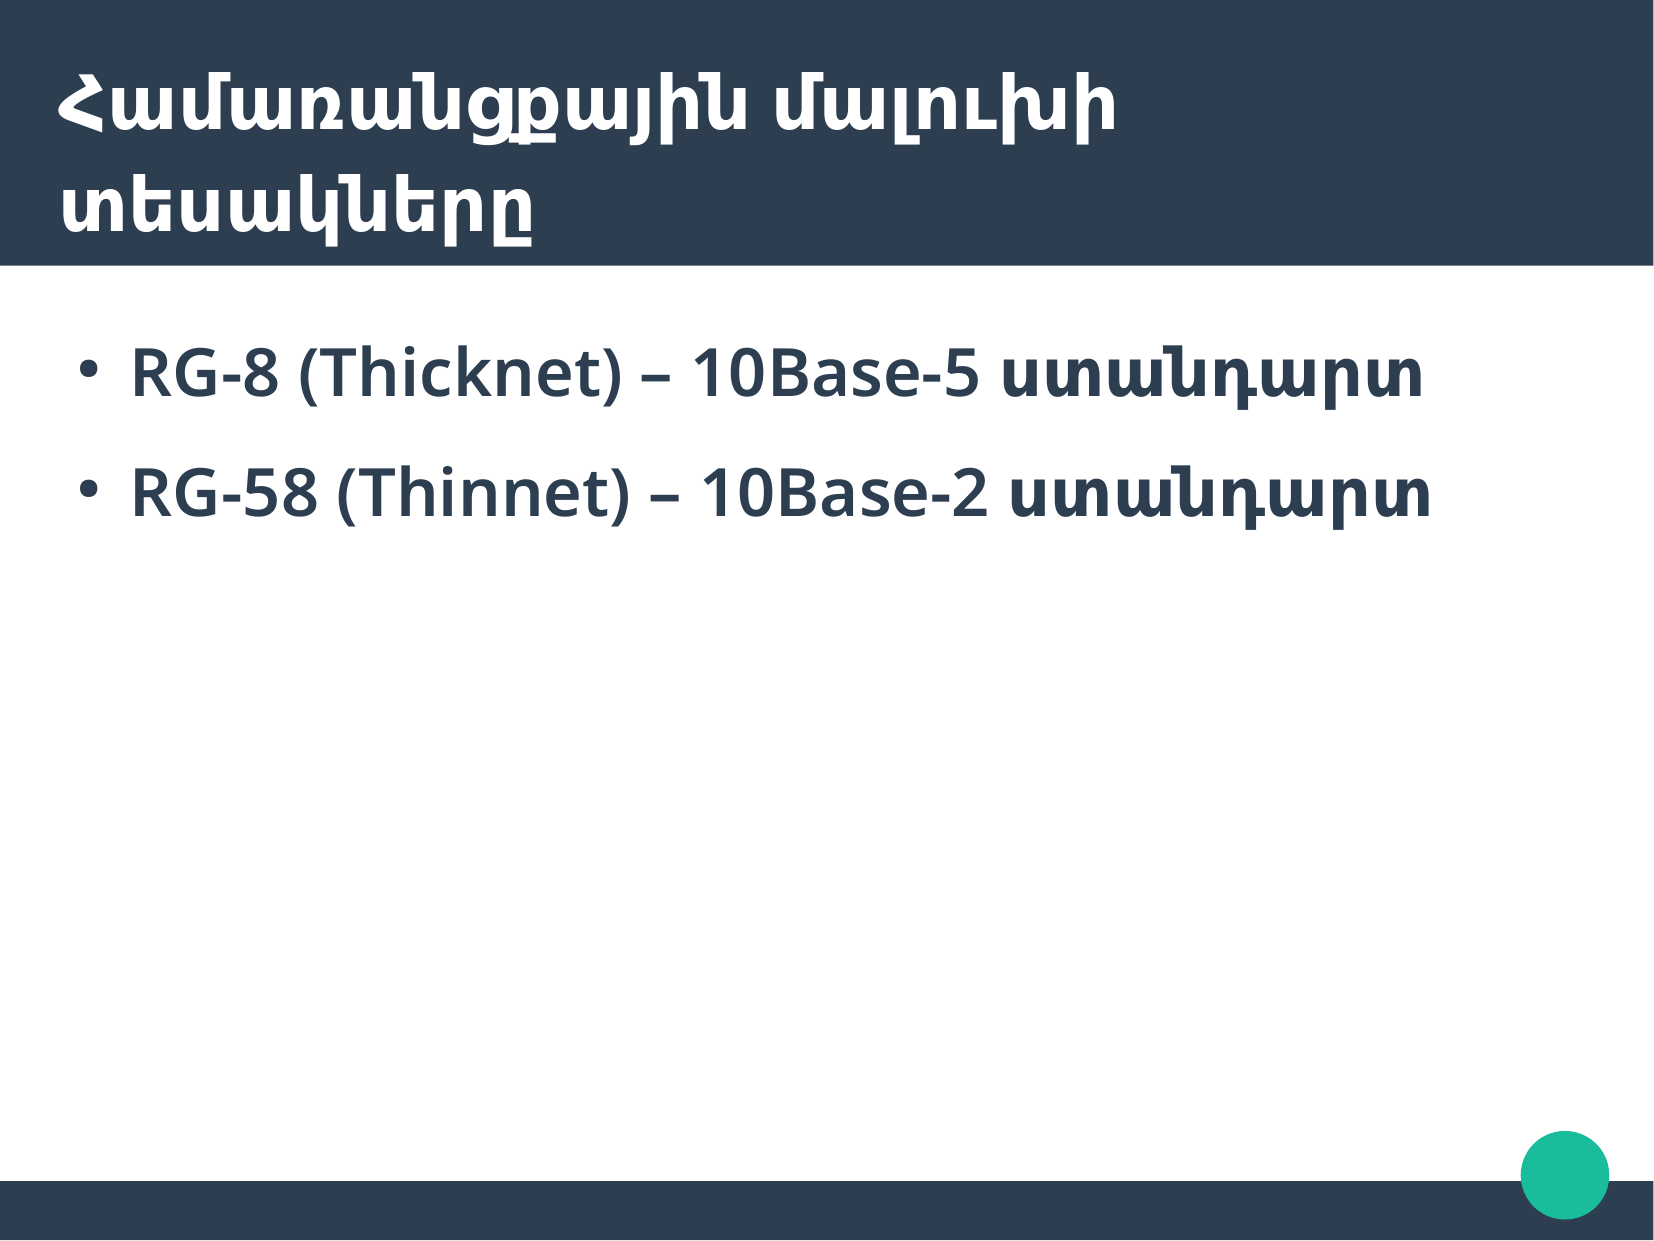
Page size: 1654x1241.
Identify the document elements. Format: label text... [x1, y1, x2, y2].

list RG-8 (Thicknet) – 10Base-5 ստանդարտ RG-58 (Thinnet) – 10Base-2 ստանդարտ [59, 324, 1595, 1152]
title Համառանցքային մալուխի տեսակները [59, 49, 1595, 207]
